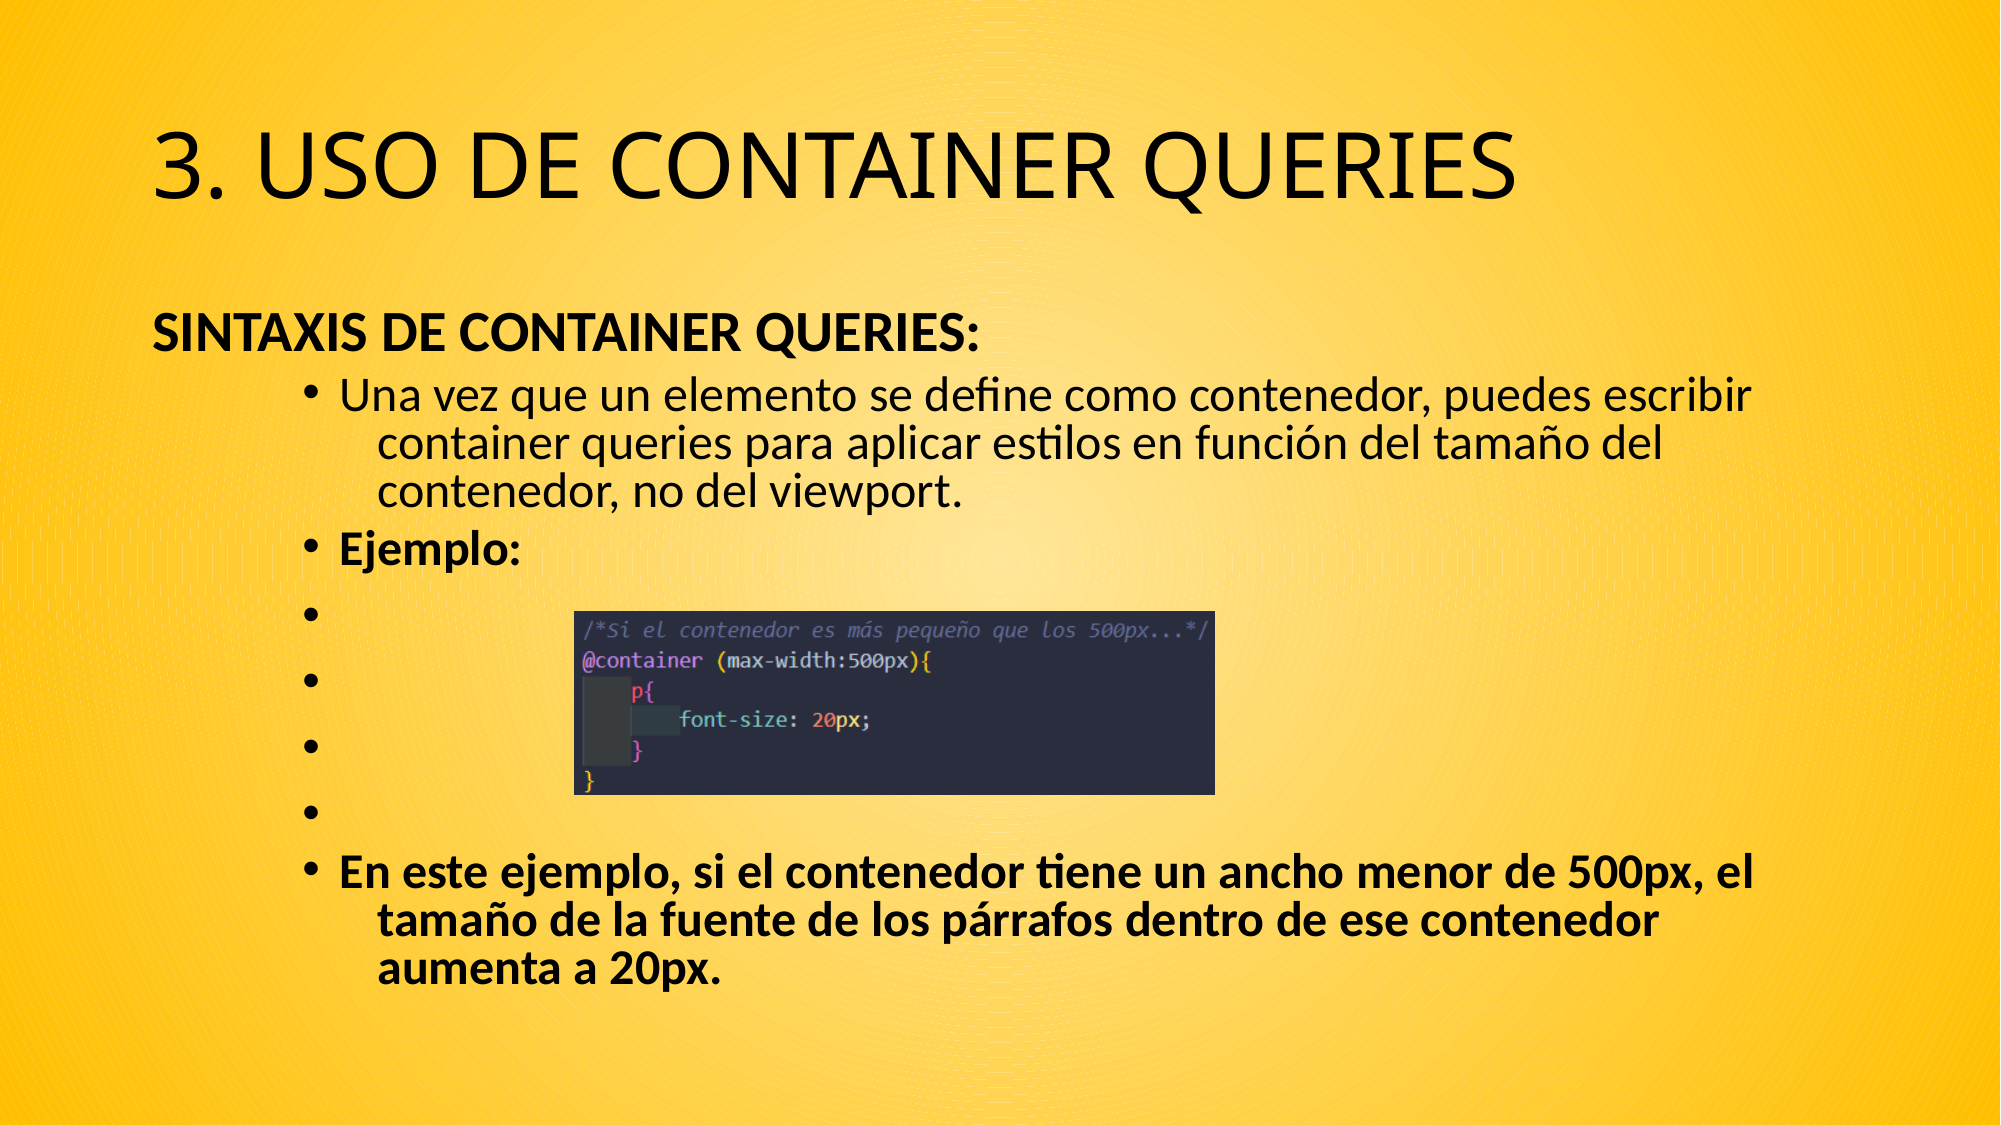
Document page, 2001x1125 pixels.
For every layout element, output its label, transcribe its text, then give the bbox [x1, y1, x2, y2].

list SINTAXIS DE CONTAINER QUERIES: Una vez que un elemento se define como contenedor, puedes escribir container queries para aplicar estilos en función del tamaño del contenedor, no del viewport. Ejemplo: En este ejemplo, si el contenedor tiene un ancho menor de 500px, el tamaño de la fuente de los párrafos dentro de ese contenedor aumenta a 20px. [137, 299, 1863, 1014]
title 3. USO DE CONTAINER QUERIES [137, 59, 1863, 278]
picture [574, 611, 1215, 795]
